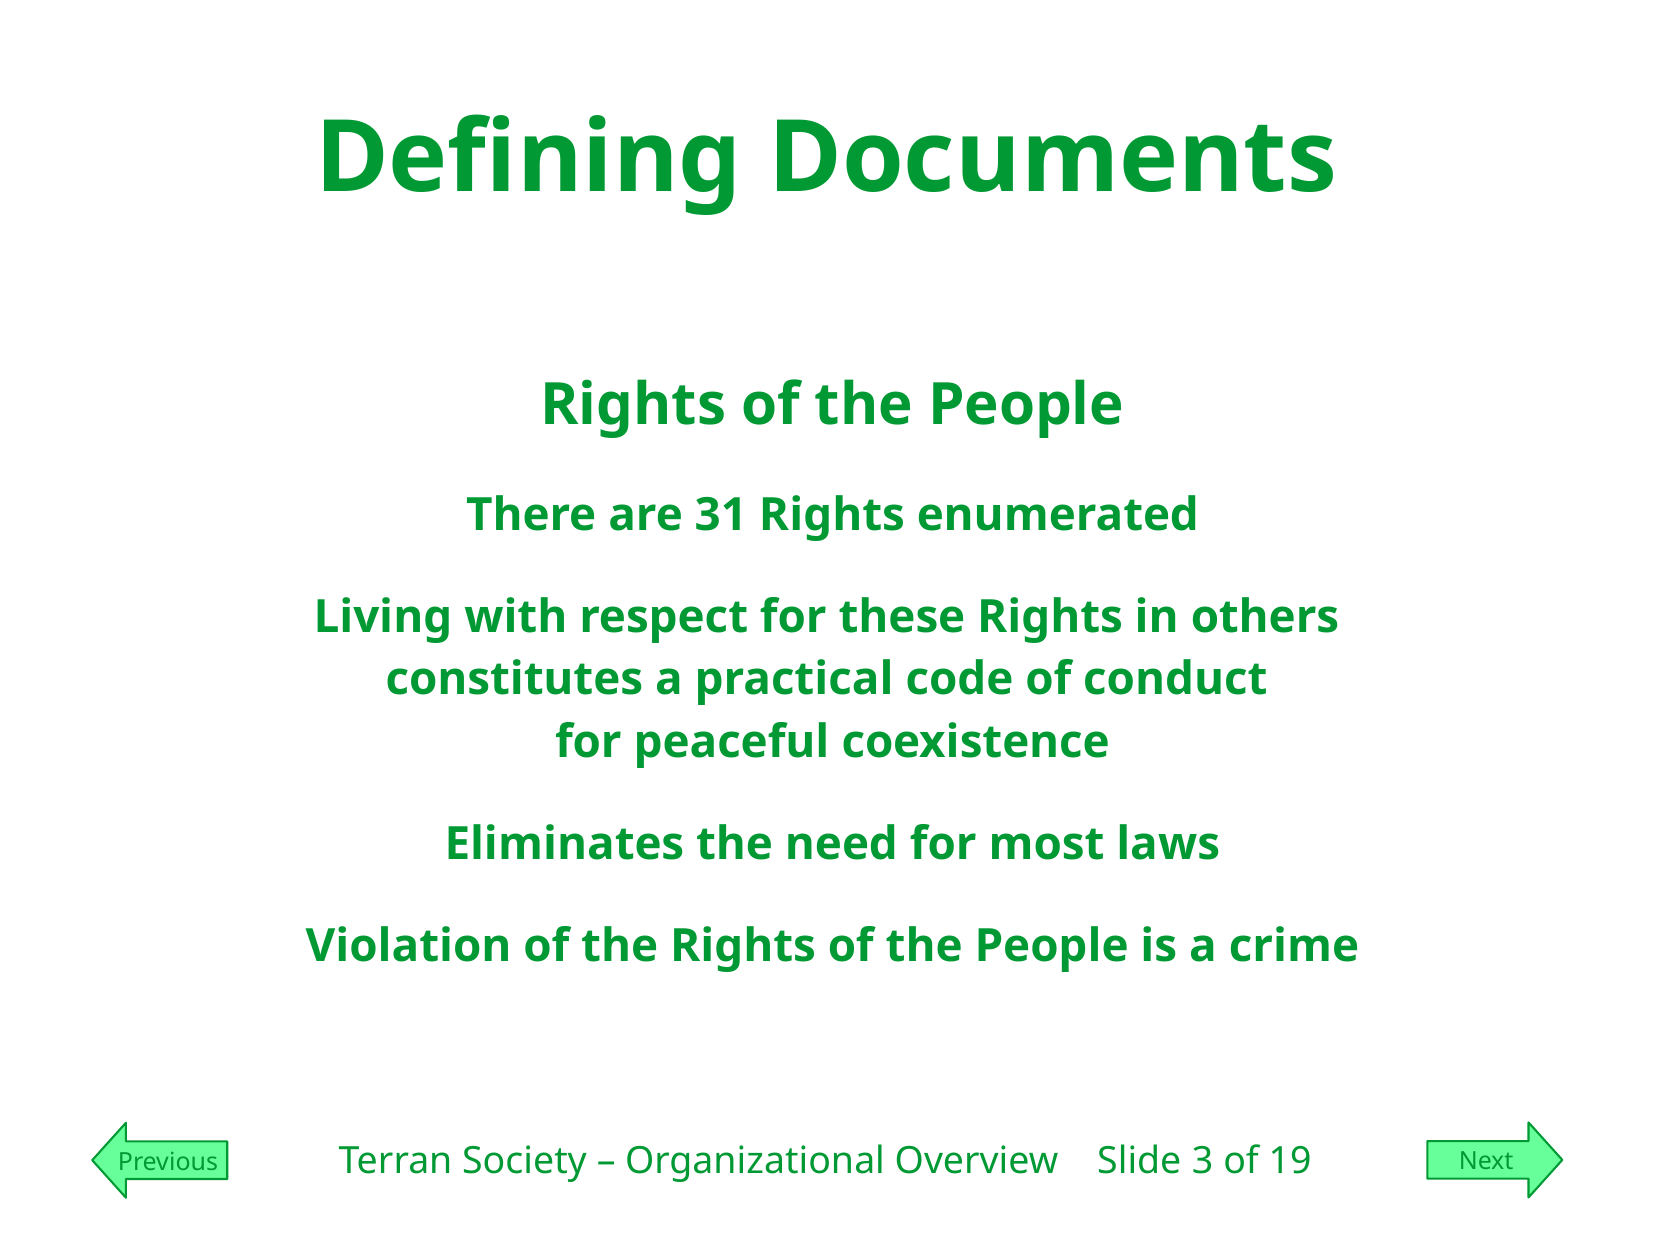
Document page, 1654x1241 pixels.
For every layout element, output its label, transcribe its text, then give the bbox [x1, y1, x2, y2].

title Defining Documents [82, 82, 1571, 223]
text_box Previous [92, 1122, 228, 1198]
text_box Rights of the People There are 31 Rights enumerated Living with respect for these Rights in others constitutes a practical code of conduct for peaceful coexistence Eliminates the need for most laws Violation of the Rights of the People is a crime [165, 271, 1501, 1067]
text_box Next [1427, 1122, 1563, 1198]
text_box Terran Society – Organizational Overview Slide <number> of 19 [270, 1126, 1381, 1241]
